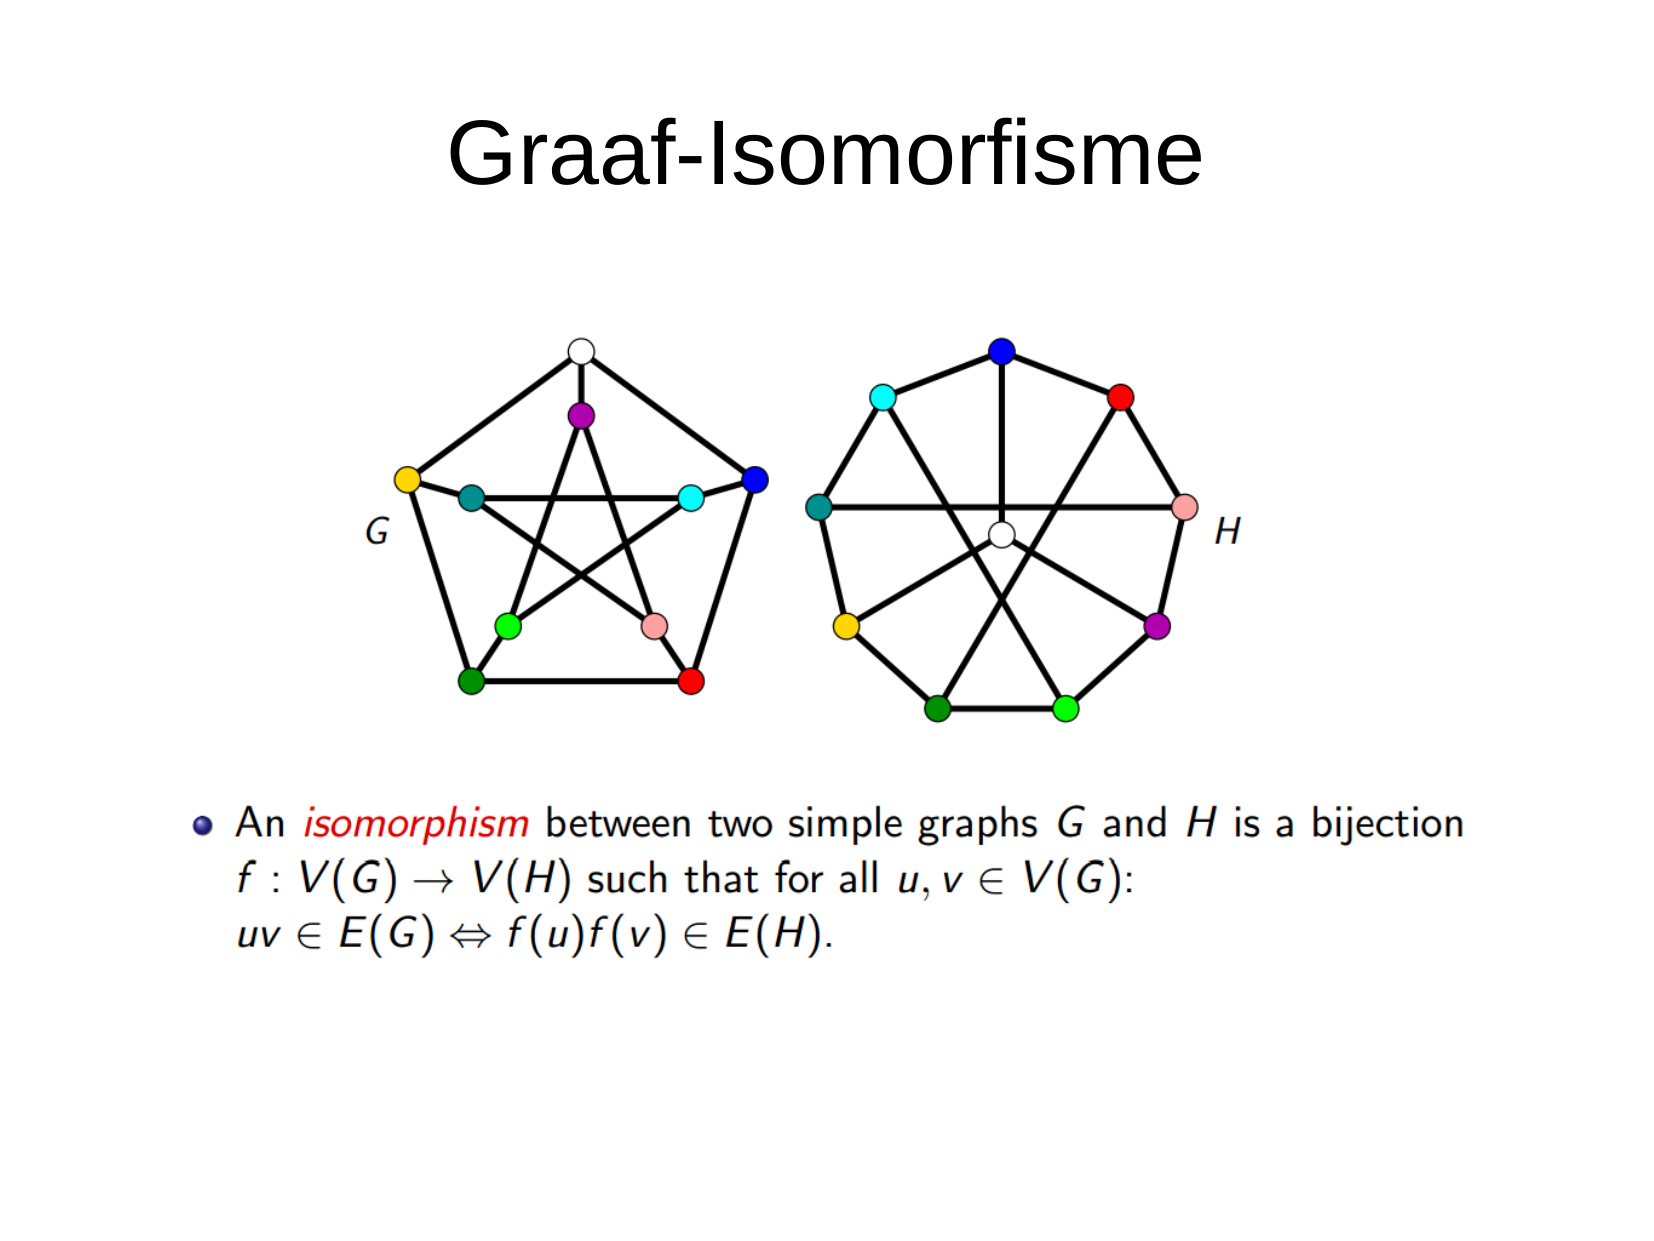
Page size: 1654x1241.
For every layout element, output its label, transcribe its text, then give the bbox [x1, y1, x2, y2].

title Graaf-Isomorfisme [82, 49, 1571, 257]
picture [342, 307, 1264, 745]
picture [165, 767, 1489, 993]
